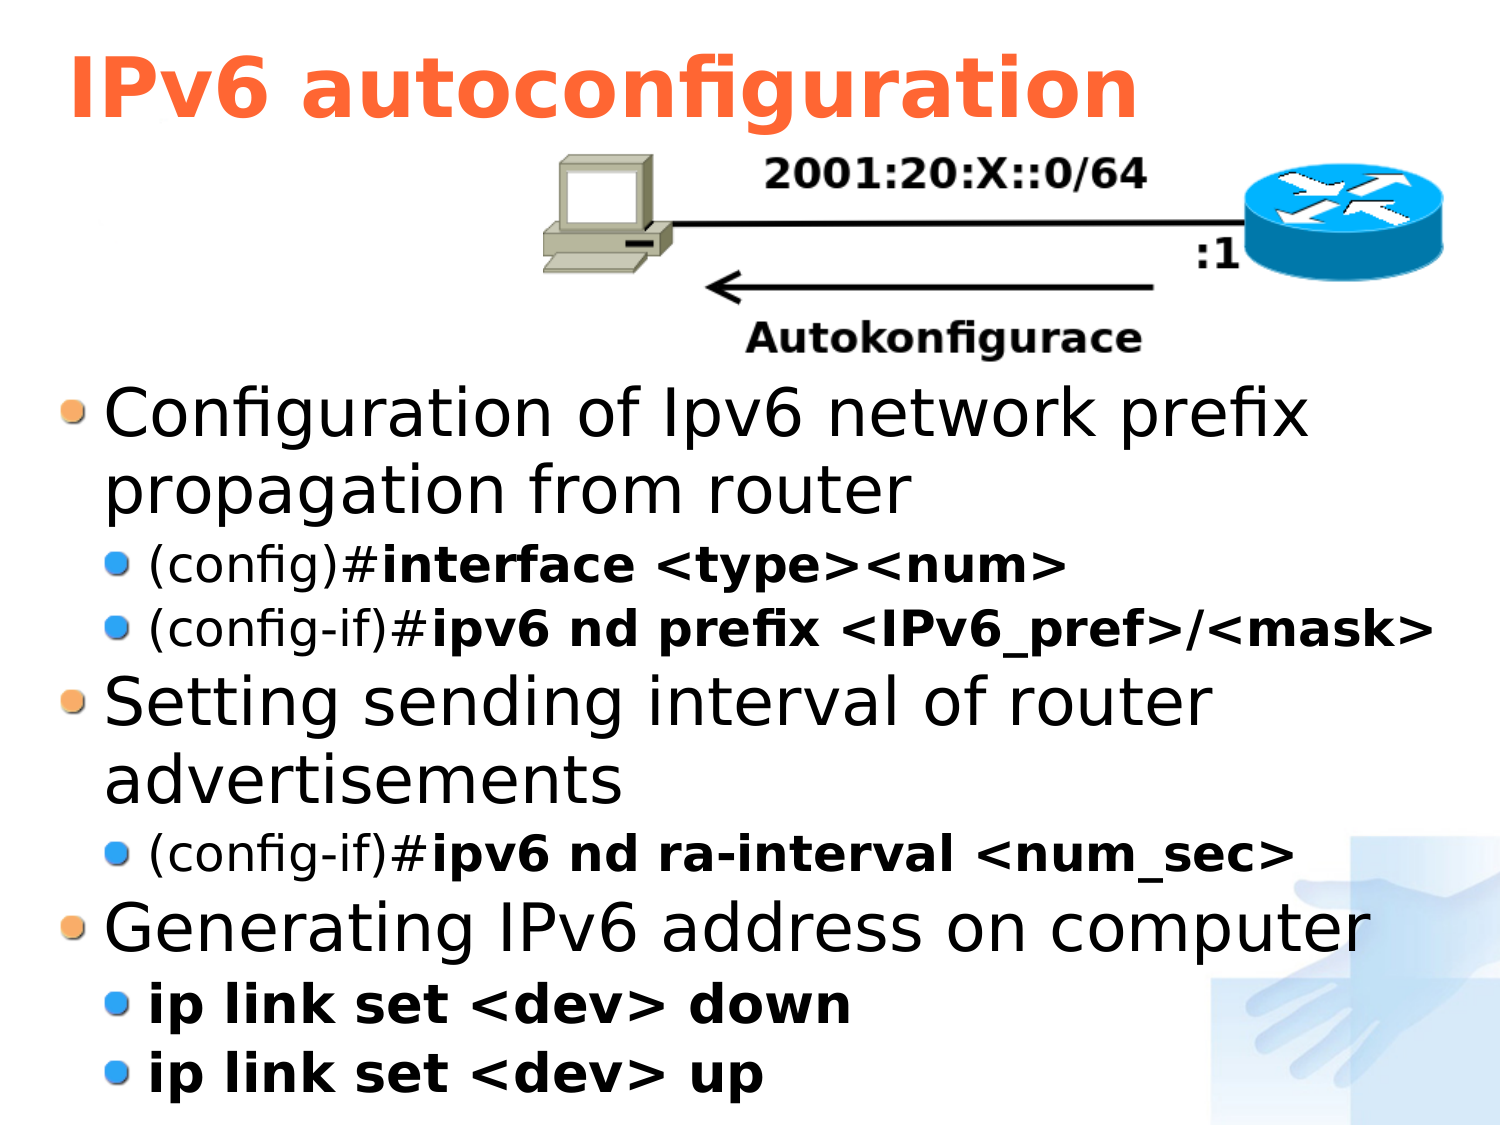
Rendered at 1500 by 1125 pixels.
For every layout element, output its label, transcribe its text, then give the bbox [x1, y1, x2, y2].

picture [0, 0, 1500, 1125]
list Configuration of Ipv6 network prefix propagation from router (config)#interface <type><num> (config-if)#ipv6 nd prefix <IPv6_pref>/<mask> Setting sending interval of router advertisements (config-if)#ipv6 nd ra-interval <num_sec> Generating IPv6 address on computer ip link set <dev> down ip link set <dev> up [59, 206, 1447, 1106]
title IPv6 autoconfiguration [67, 29, 1418, 148]
